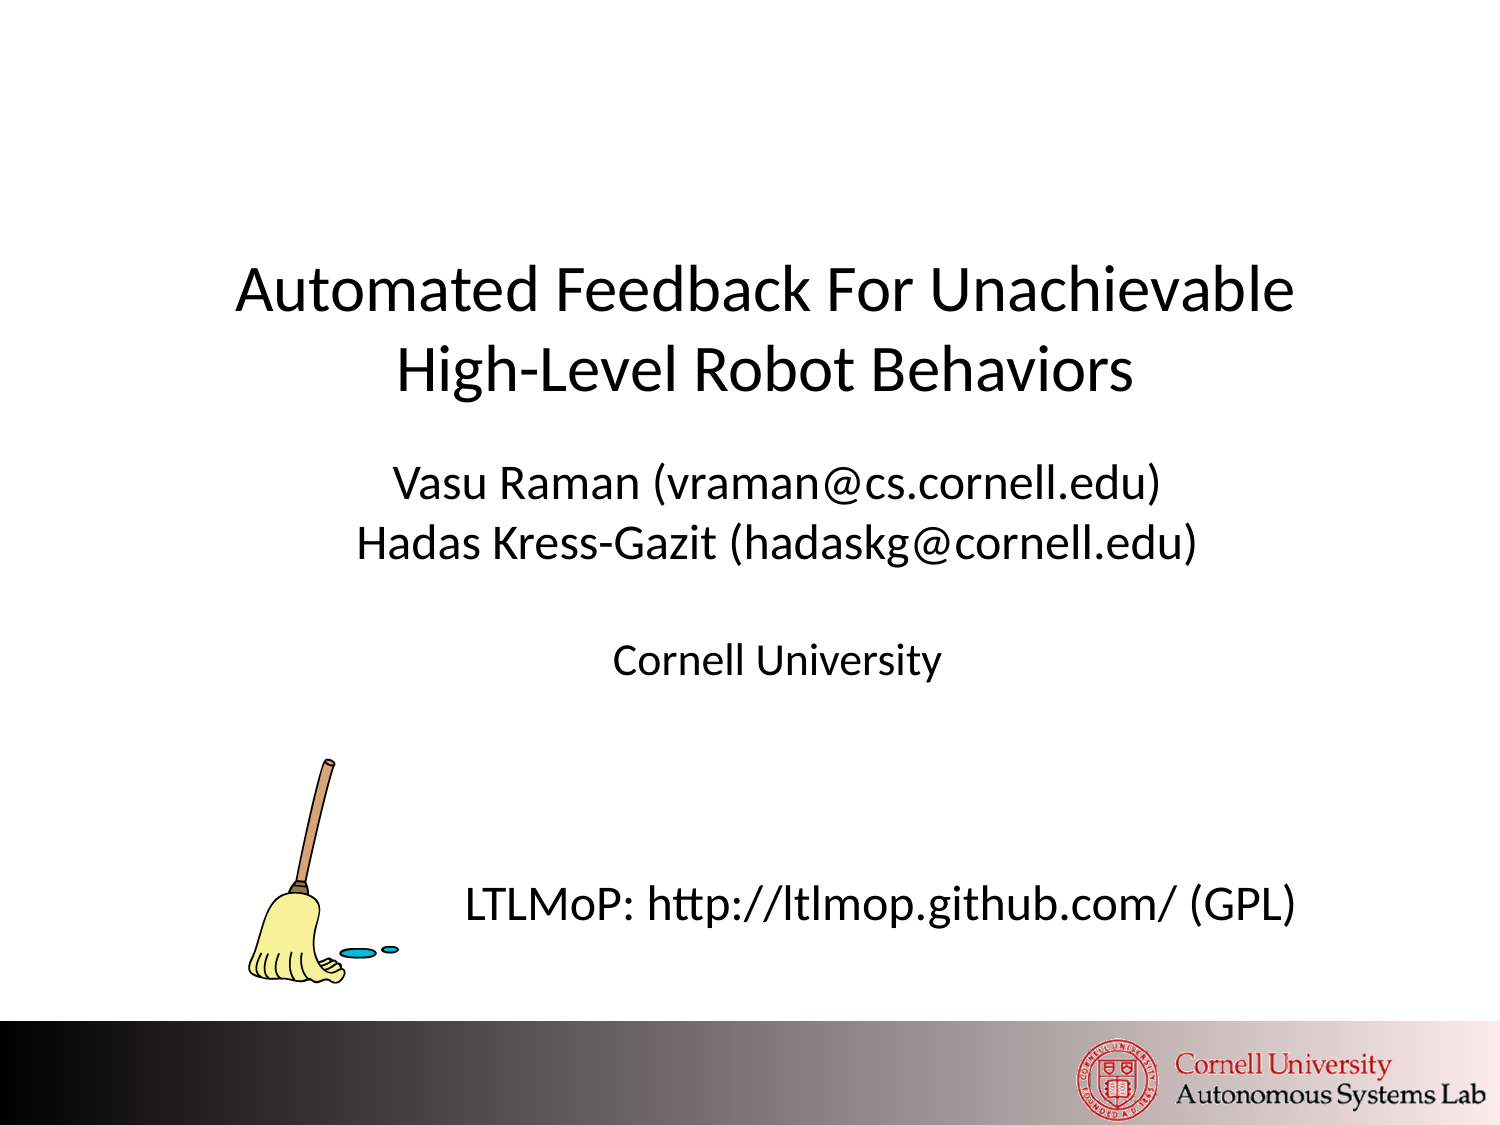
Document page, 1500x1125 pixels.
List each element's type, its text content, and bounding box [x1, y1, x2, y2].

text_box Vasu Raman (vraman@cs.cornell.edu) Hadas Kress-Gazit (hadaskg@cornell.edu) Cornell University [225, 441, 1331, 692]
picture [1069, 1027, 1500, 1125]
text_box Automated Feedback For Unachievable High-Level Robot Behaviors [187, 237, 1345, 412]
picture [225, 743, 426, 1009]
text_box LTLMoP: http://ltlmop.github.com/ (GPL) [449, 862, 1313, 938]
